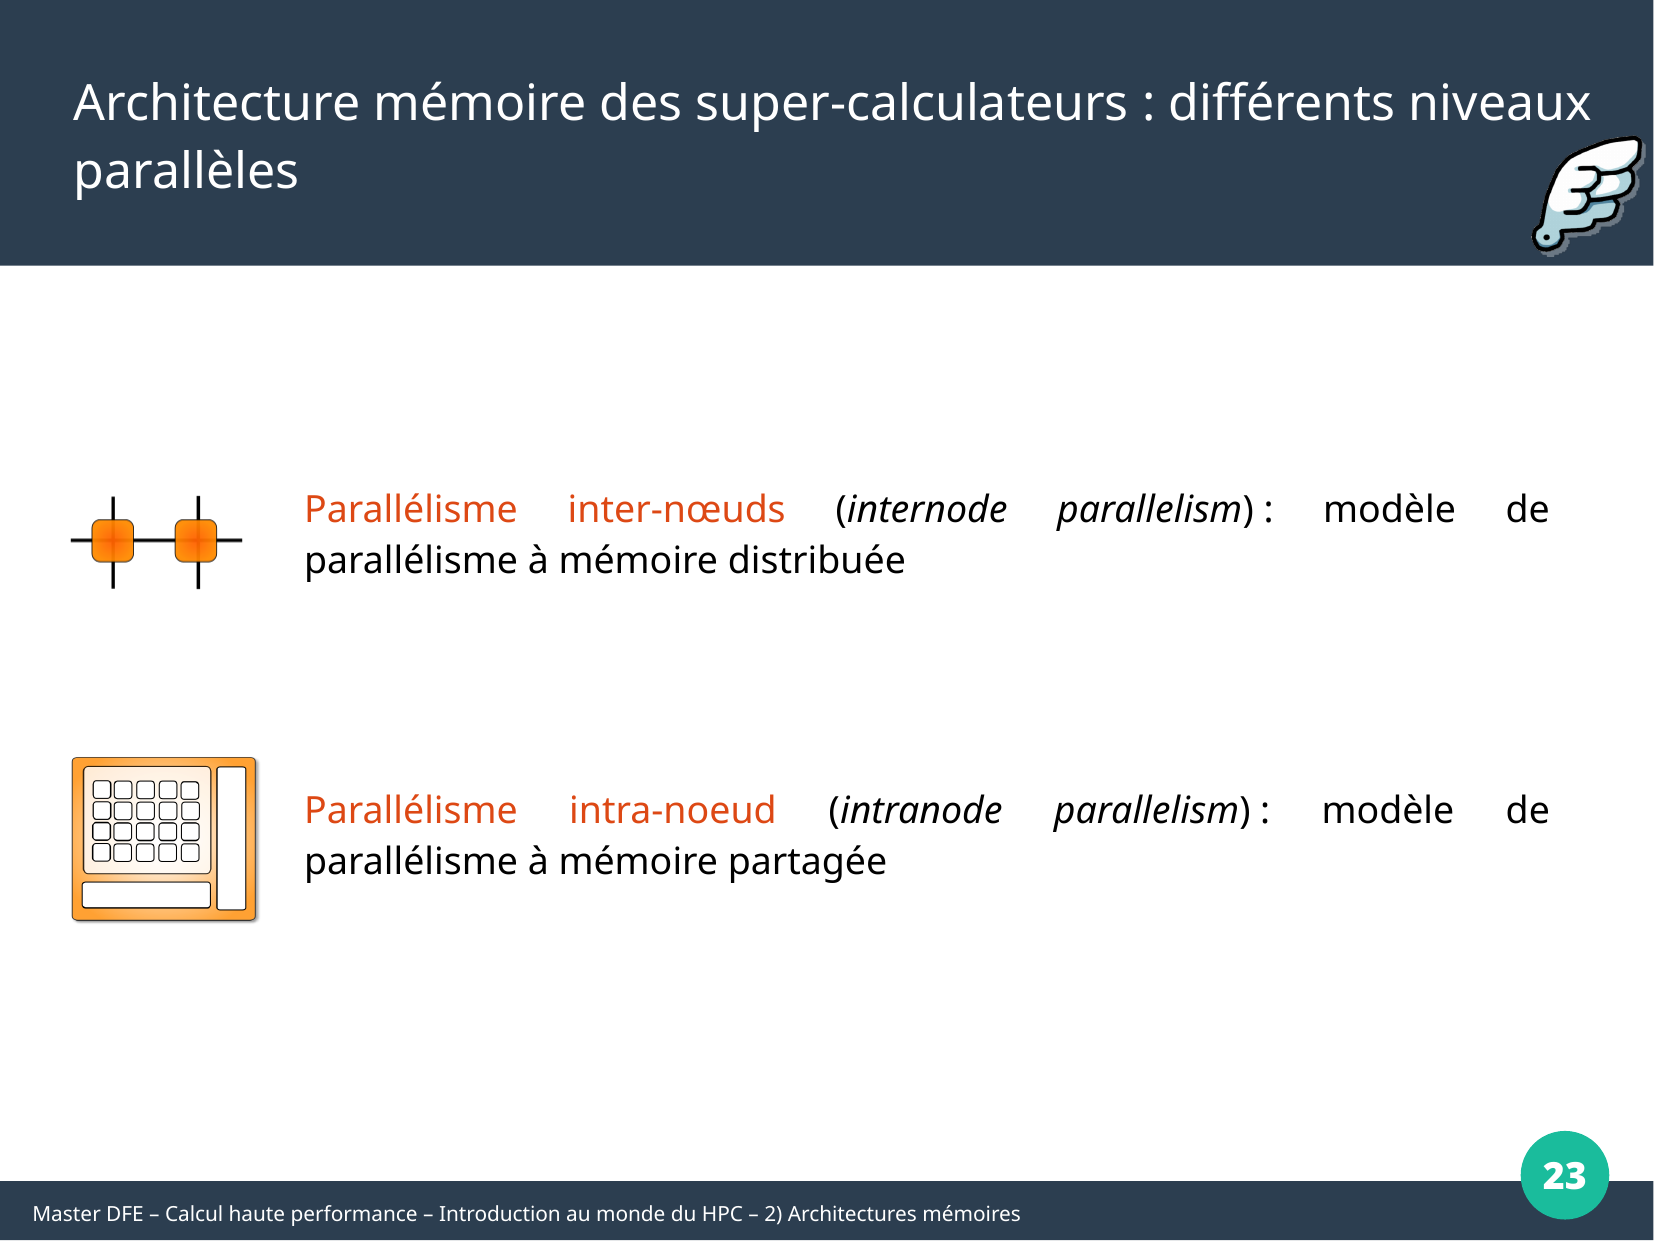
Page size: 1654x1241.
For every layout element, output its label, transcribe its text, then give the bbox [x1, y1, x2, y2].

text_box Master DFE – Calcul haute performance – Introduction au monde du HPC – 2) Architectures mémoires [17, 1191, 1436, 1235]
picture [47, 734, 280, 943]
text_box Architecture mémoire des super-calculateurs : différents niveaux parallèles [59, 59, 1619, 209]
picture [59, 484, 254, 601]
picture [1528, 134, 1646, 253]
text_box Parallélisme inter-nœuds (internode parallelism) : modèle de parallélisme à mémoire distribuée [289, 475, 1565, 592]
text_box Parallélisme intra-noeud (intranode parallelism) : modèle de parallélisme à mémoire partagée [289, 776, 1565, 893]
